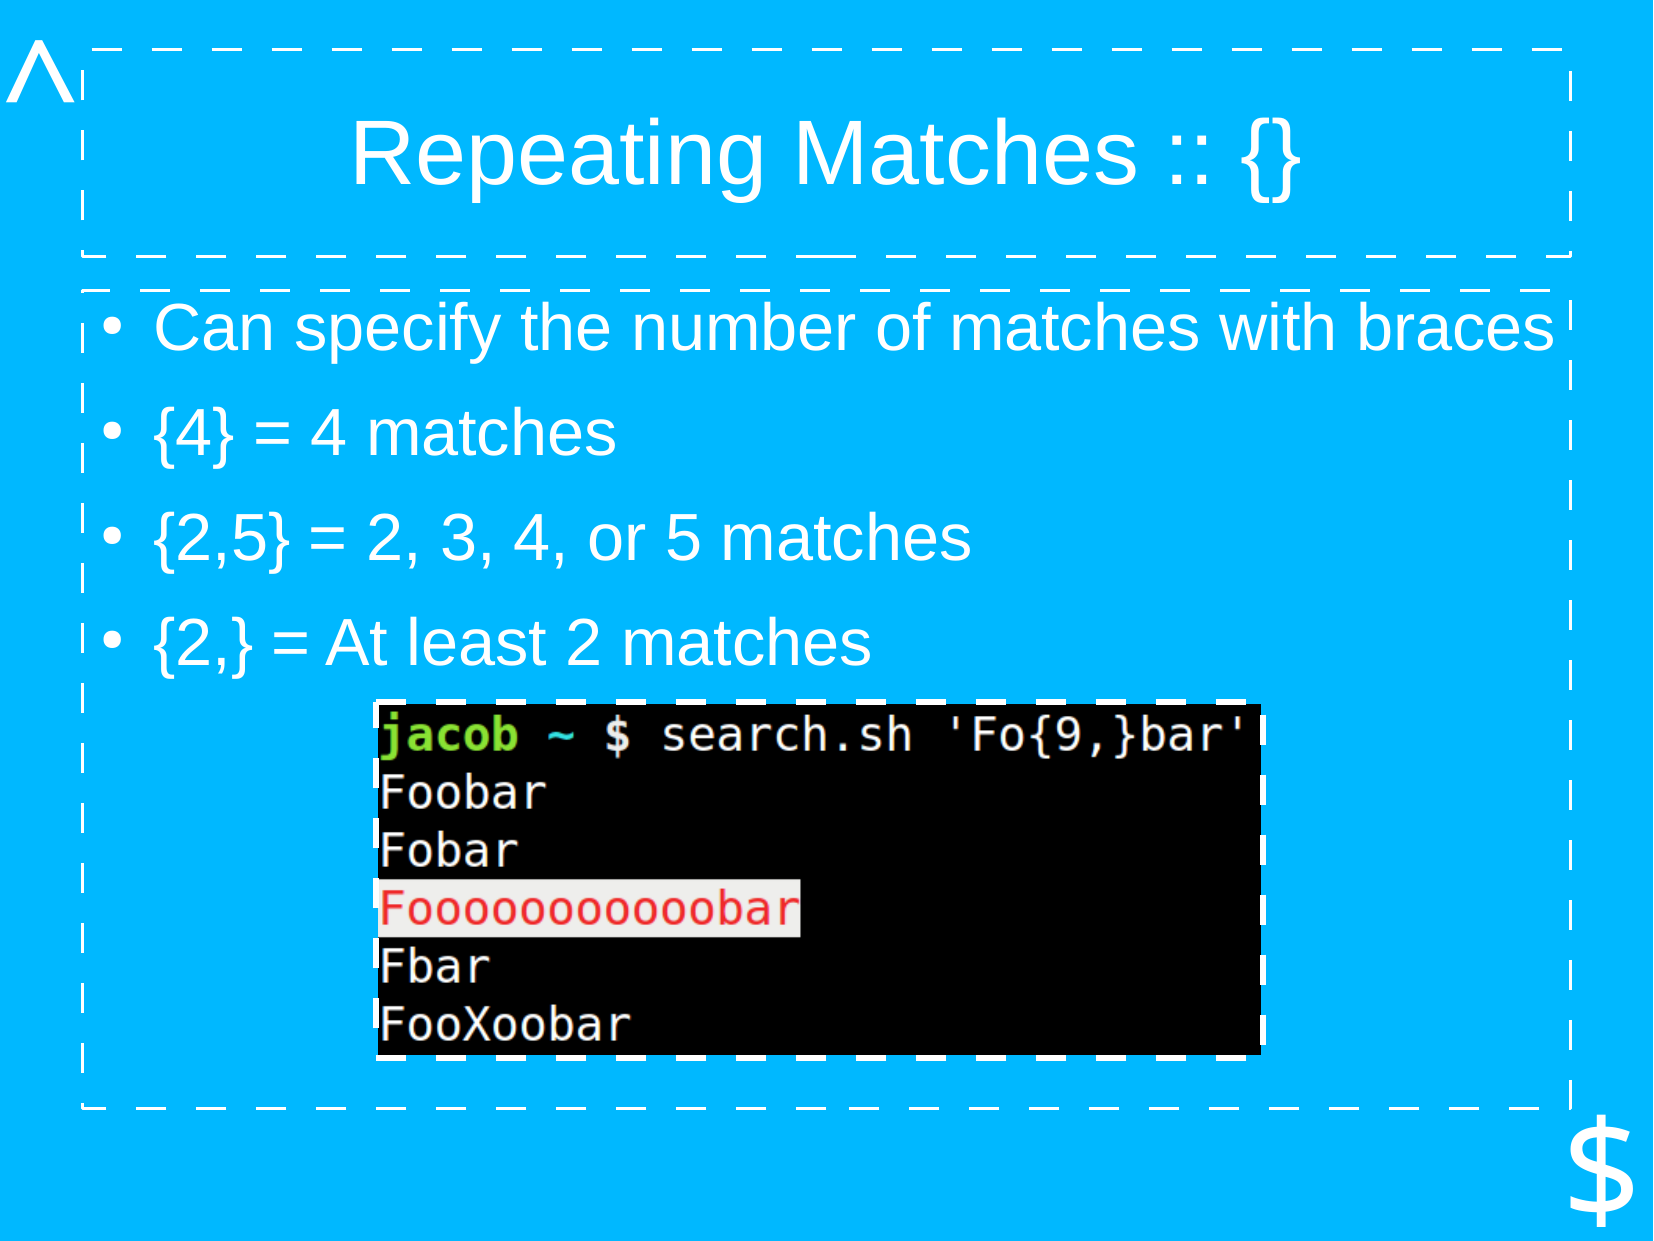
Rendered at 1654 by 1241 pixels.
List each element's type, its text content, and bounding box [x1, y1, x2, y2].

title Repeating Matches :: {} [82, 49, 1571, 257]
list Can specify the number of matches with braces {4} = 4 matches {2,5} = 2, 3, 4, or 5 matches {2,} = At least 2 matches [82, 290, 1571, 1109]
picture [378, 705, 1261, 1055]
